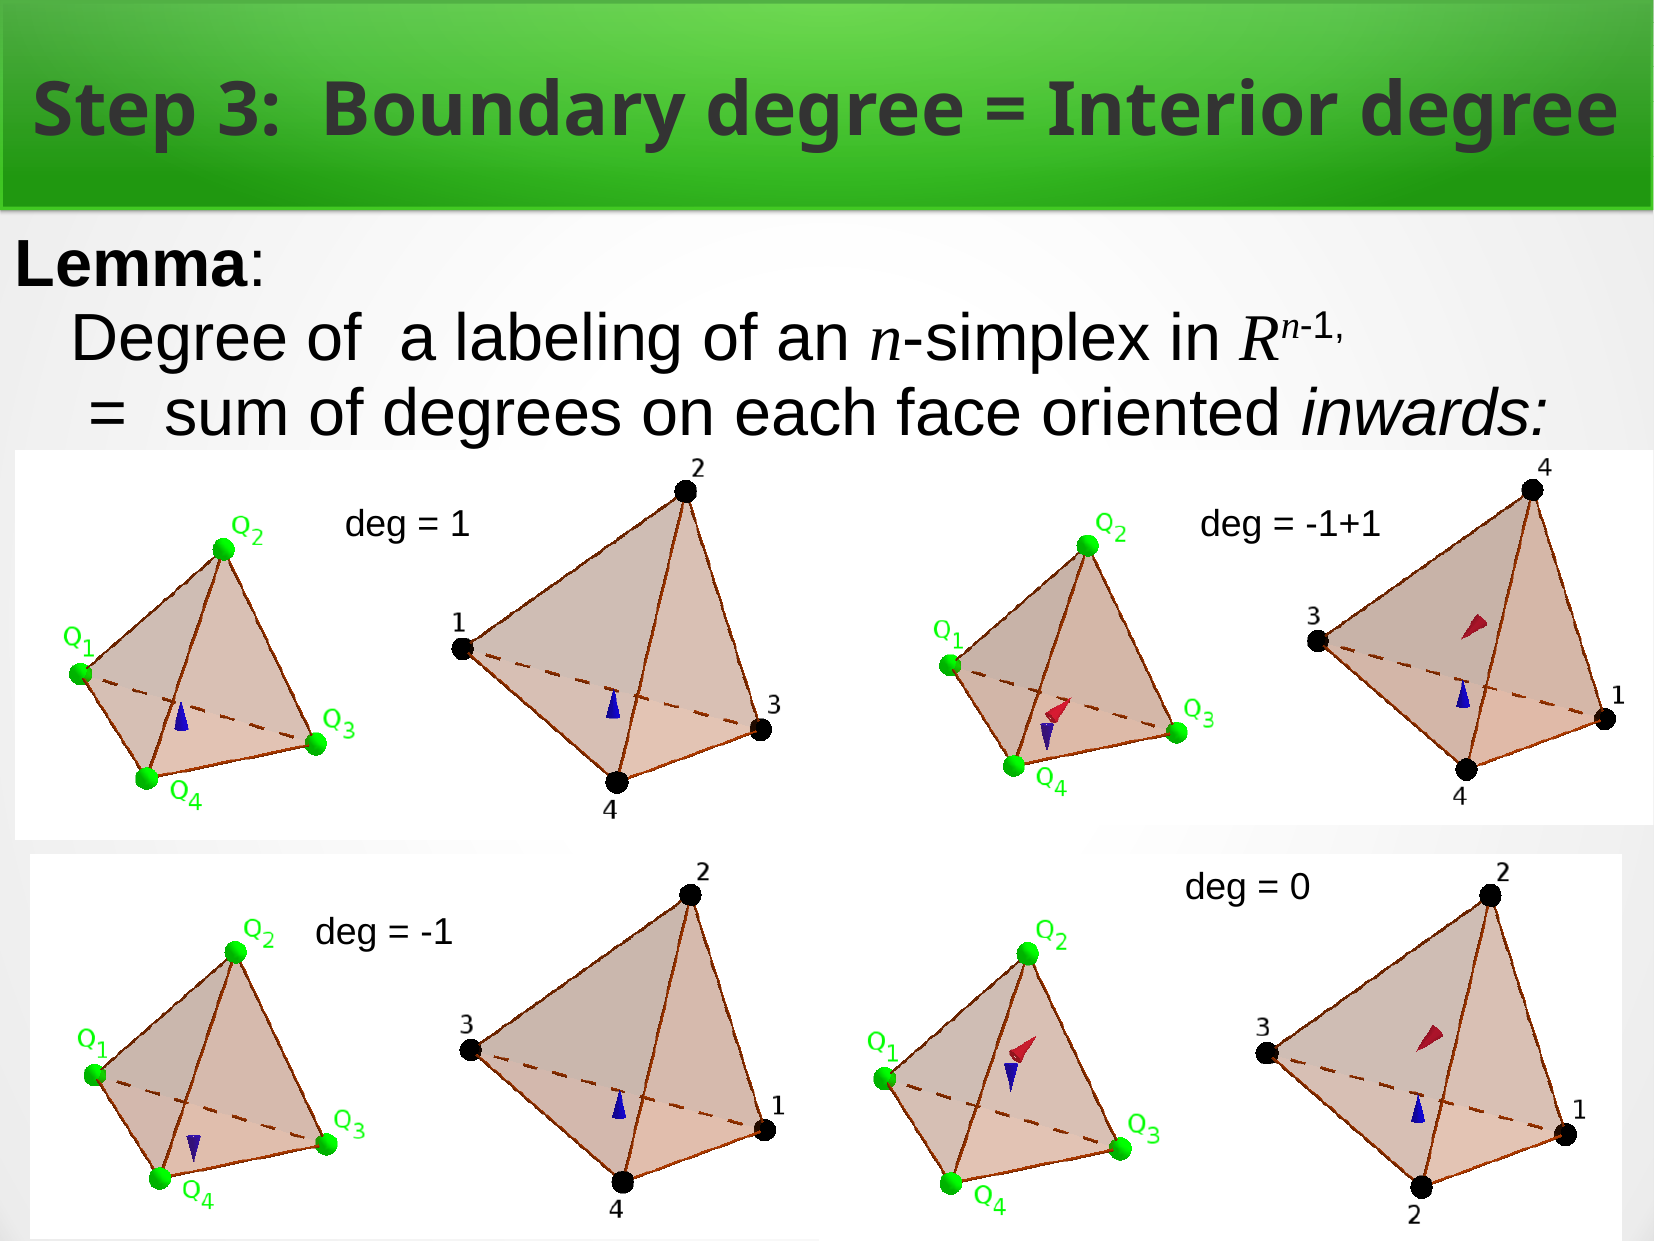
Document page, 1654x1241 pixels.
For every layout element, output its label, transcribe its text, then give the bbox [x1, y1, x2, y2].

text_box deg = 1 [330, 495, 486, 552]
picture [15, 450, 817, 841]
text_box deg = -1 [300, 903, 469, 961]
picture [30, 854, 1622, 1241]
text_box deg = 0 [1170, 858, 1351, 957]
title Step 3: Boundary degree = Interior degree [0, 0, 1654, 218]
text_box deg = -1+1 [1185, 495, 1426, 594]
picture [887, 450, 1654, 826]
text_box Lemma: Degree of a labeling of an n-simplex in Rn-1, = sum of degrees on each face oriented inwards: [0, 218, 1654, 466]
